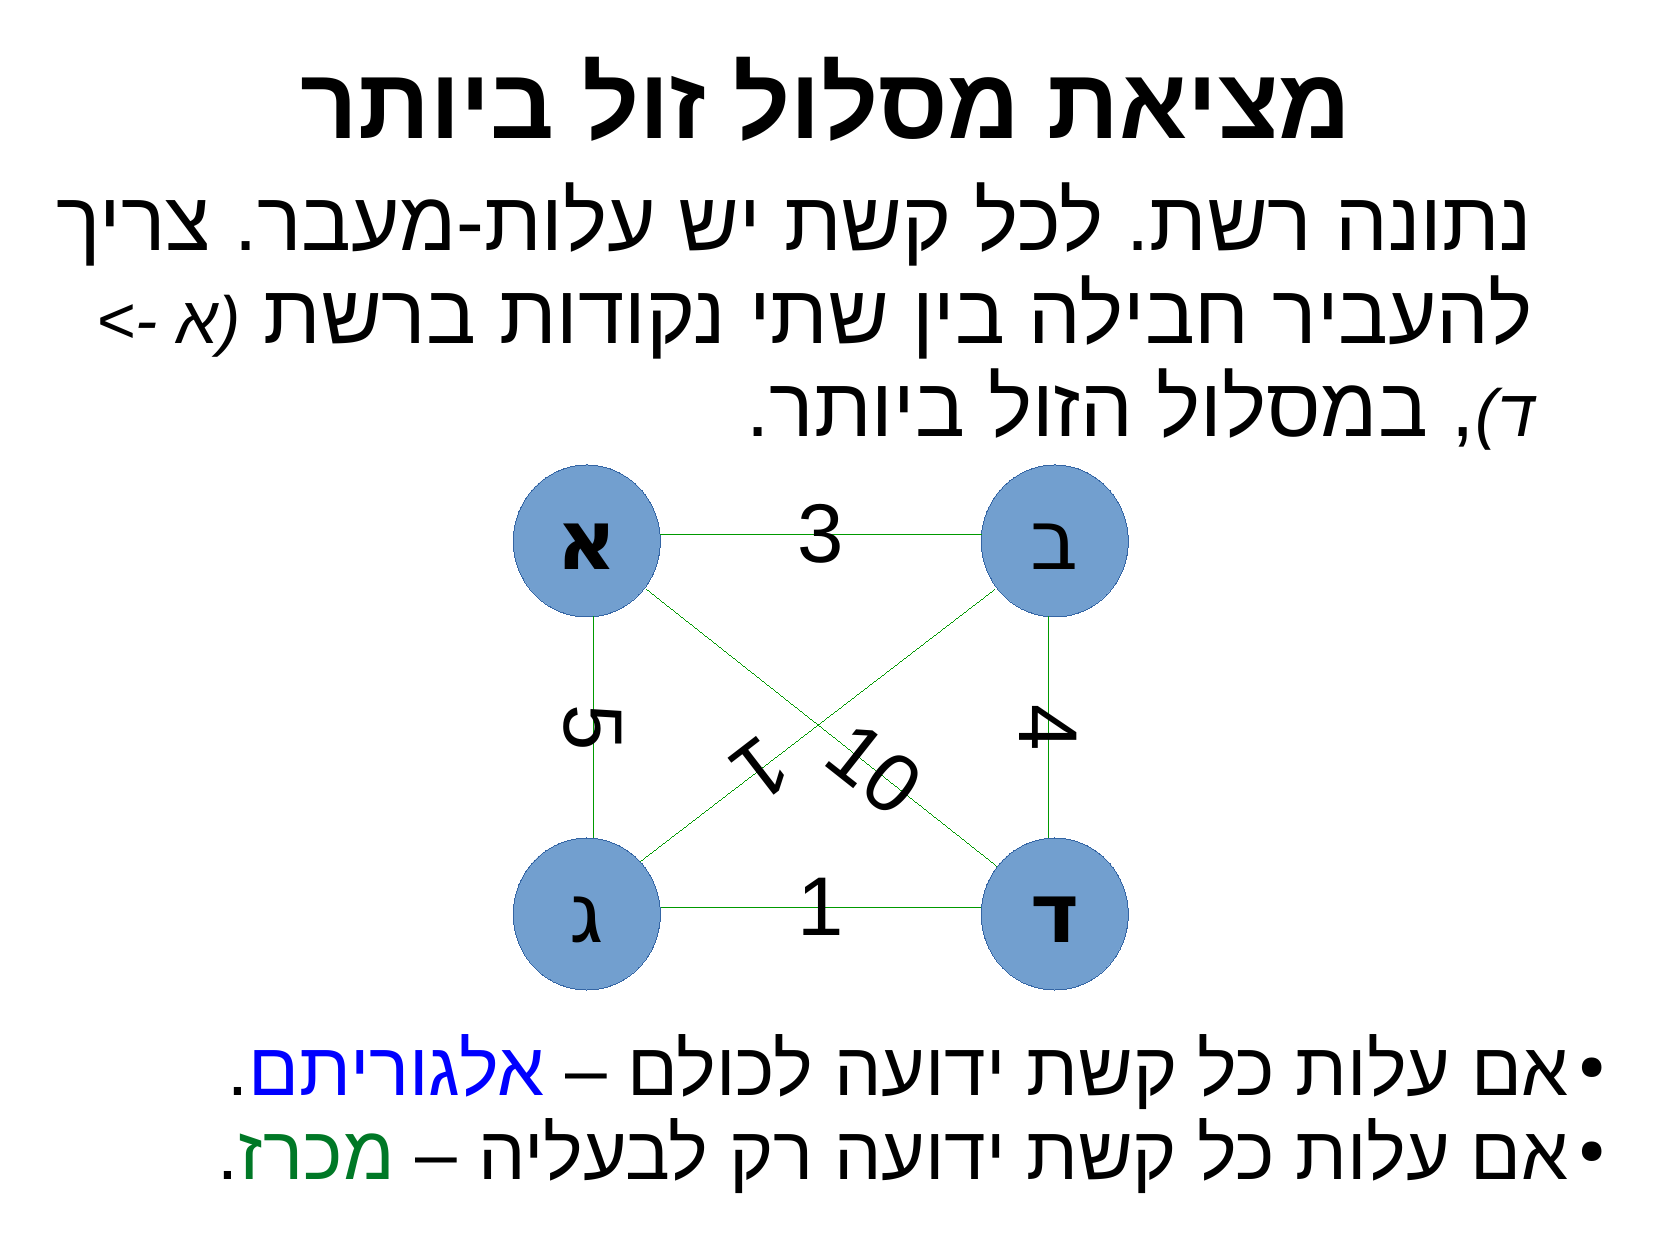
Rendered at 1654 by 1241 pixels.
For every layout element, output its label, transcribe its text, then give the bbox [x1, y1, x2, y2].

list נתונה רשת. לכל קשת יש עלות-מעבר. צריך להעביר חבילה בין שתי נקודות ברשת (א -> ד), במסלול הזול ביותר. [34, 211, 1606, 1020]
text_box ד [981, 837, 1129, 991]
text_box א [513, 464, 661, 617]
text_box אם עלות כל קשת ידועה לכולם – אלגוריתם. אם עלות כל קשת ידועה רק לבעליה – מכרז. [30, 1020, 1621, 1232]
text_box ג [513, 837, 661, 991]
text_box ב [981, 464, 1129, 617]
title מציאת מסלול זול ביותר [0, 0, 1654, 211]
